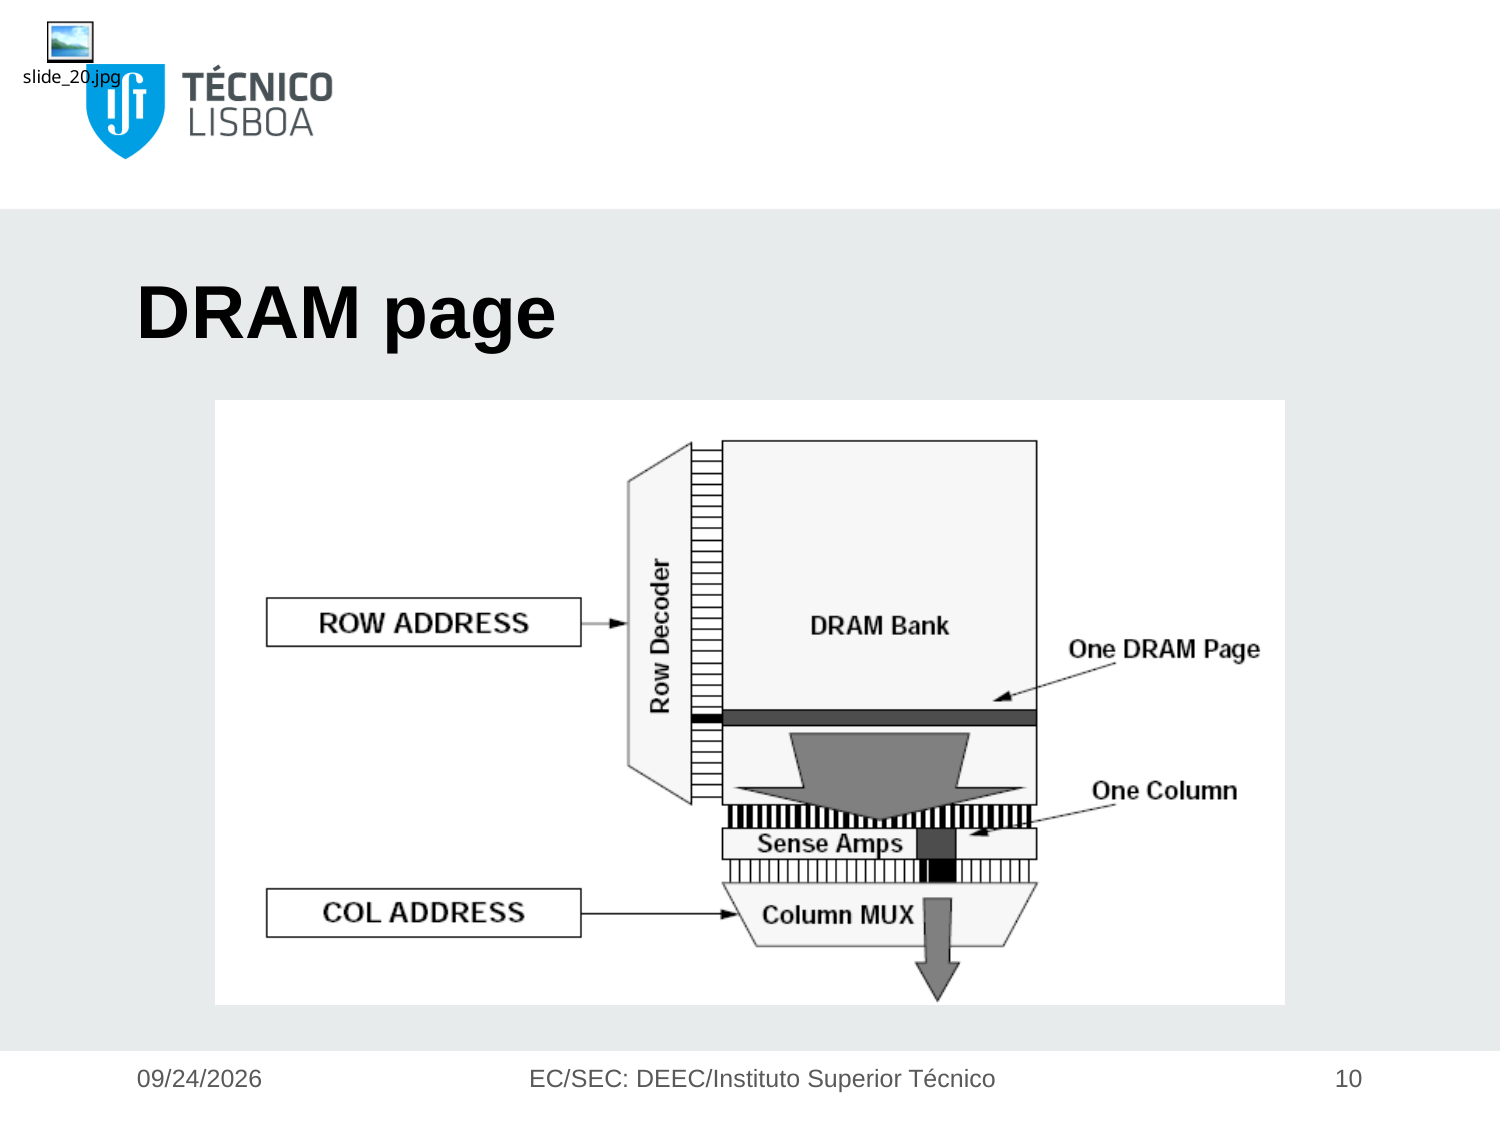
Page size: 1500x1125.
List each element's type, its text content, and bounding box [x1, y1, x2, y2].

footer EC/SEC: DEEC/Instituto Superior Técnico [512, 1052, 1021, 1103]
slide_number 12/15/2020 [121, 1052, 425, 1103]
slide_number <number> [1077, 1052, 1378, 1103]
picture [0, 0, 1500, 1125]
title DRAM page [121, 237, 1378, 381]
